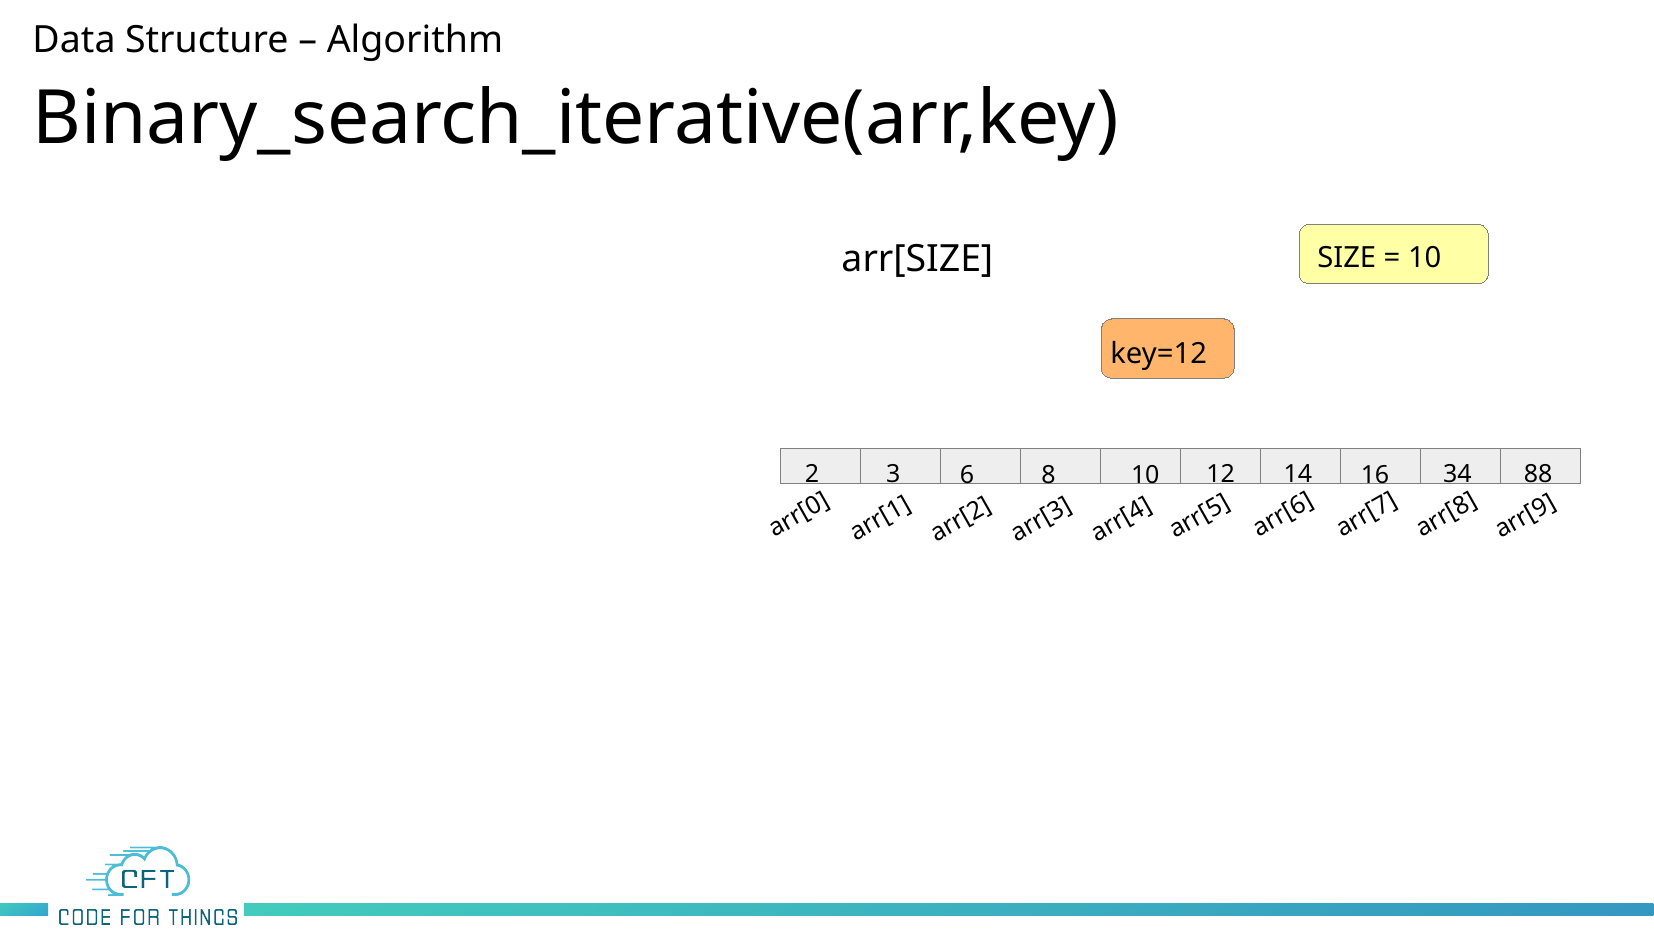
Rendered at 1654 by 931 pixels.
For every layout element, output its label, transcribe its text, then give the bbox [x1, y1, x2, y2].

text_box [1331, 448, 1428, 484]
picture [59, 846, 237, 925]
text_box [1571, 448, 1581, 461]
text_box arr[3] [986, 491, 1104, 568]
text_box arr[7] [1318, 498, 1428, 562]
text_box [1254, 448, 1268, 484]
text_box 3 [871, 448, 925, 493]
text_box [1102, 318, 1233, 324]
text_box arr[5] [1151, 484, 1267, 556]
text_box arr[0] [744, 484, 857, 558]
text_box 10 [1116, 449, 1181, 494]
text_box arr[8] [1399, 484, 1503, 559]
text_box 12 [1191, 448, 1254, 493]
text_box 2 [790, 448, 844, 493]
text_box arr[SIZE] [826, 224, 1040, 291]
text_box 8 [1026, 449, 1089, 494]
title Data Structure – Algorithm Binary_search_iterative(arr,key) [32, 0, 1595, 199]
text_box arr[1] [825, 485, 935, 562]
text_box 6 [945, 449, 1007, 494]
text_box arr[9] [1471, 456, 1602, 560]
text_box arr[4] [1074, 492, 1179, 562]
text_box 14 [1268, 448, 1331, 500]
text_box arr[6] [1232, 484, 1362, 562]
text_box [1491, 448, 1509, 484]
text_box 34 [1428, 448, 1491, 500]
text_box 88 [1509, 448, 1571, 500]
text_box [844, 448, 871, 484]
text_box [1299, 224, 1489, 284]
text_box SIZE = 10 [1302, 228, 1483, 278]
text_box [780, 448, 790, 484]
text_box arr[2] [906, 488, 1016, 563]
text_box [925, 448, 1191, 484]
text_box key=12 [1095, 324, 1241, 409]
text_box 16 [1346, 449, 1420, 501]
